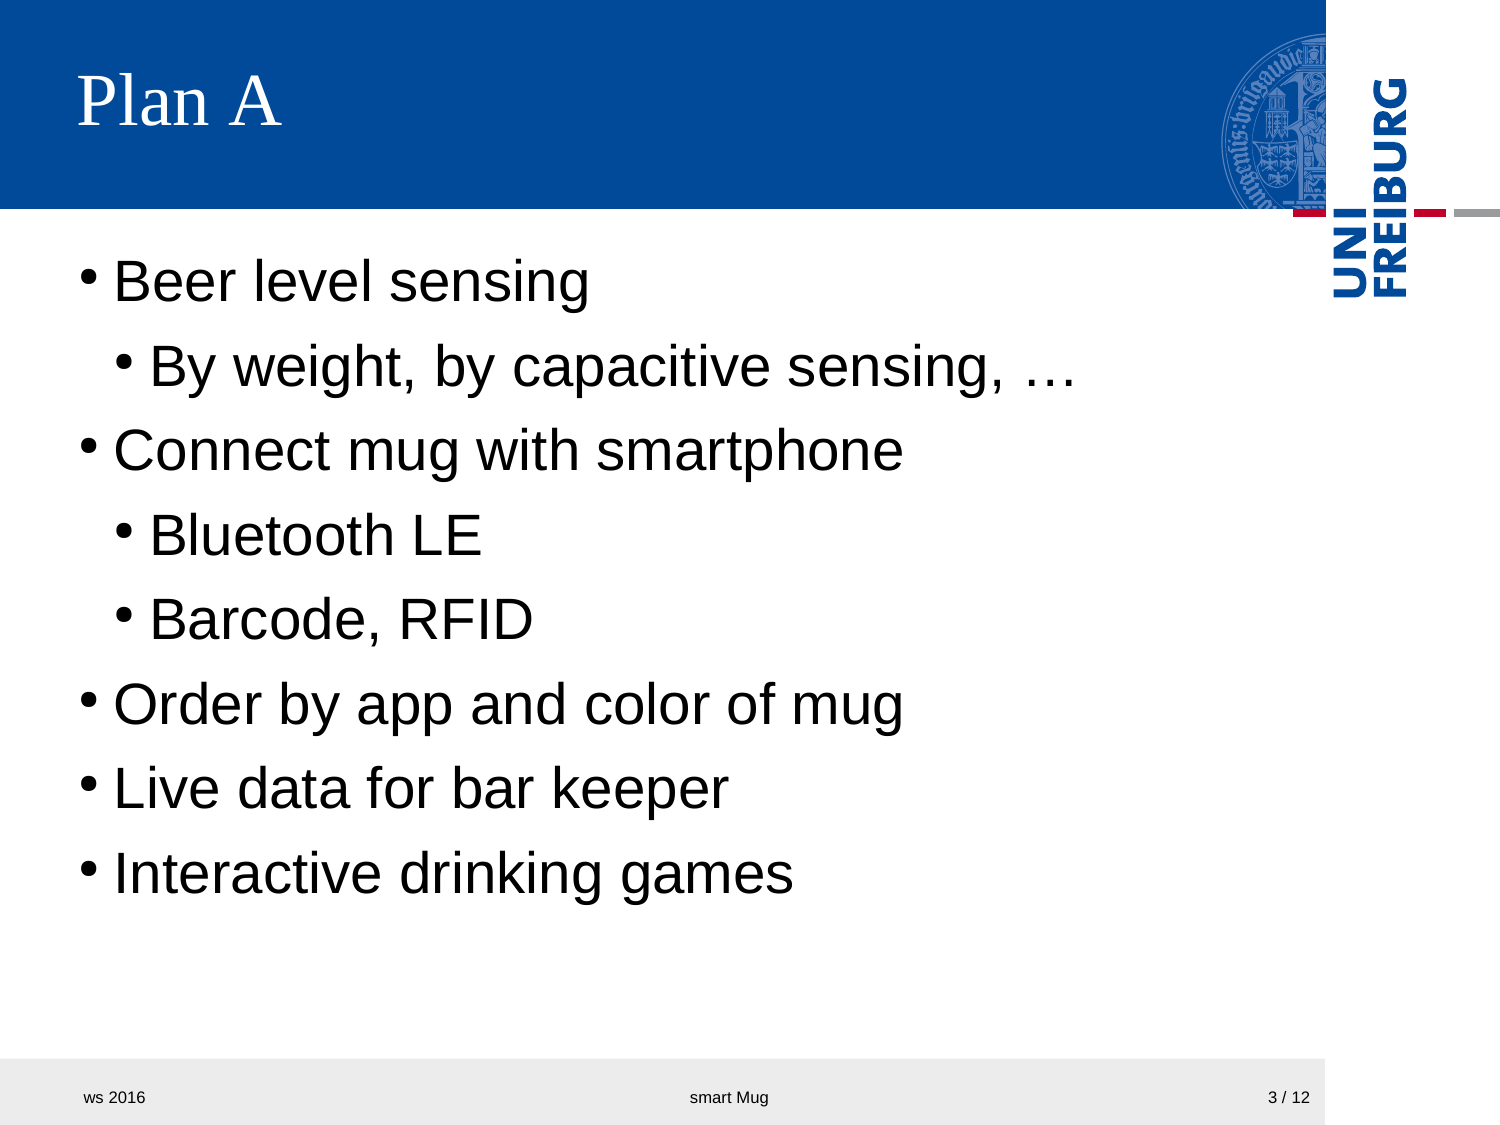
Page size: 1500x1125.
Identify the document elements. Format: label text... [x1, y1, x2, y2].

subtitle Beer level sensing By weight, by capacitive sensing, … Connect mug with smartphone Bluetooth LE Barcode, RFID Order by app and color of mug Live data for bar keeper Interactive drinking games [78, 243, 1324, 1023]
title Plan A [76, 50, 1235, 169]
